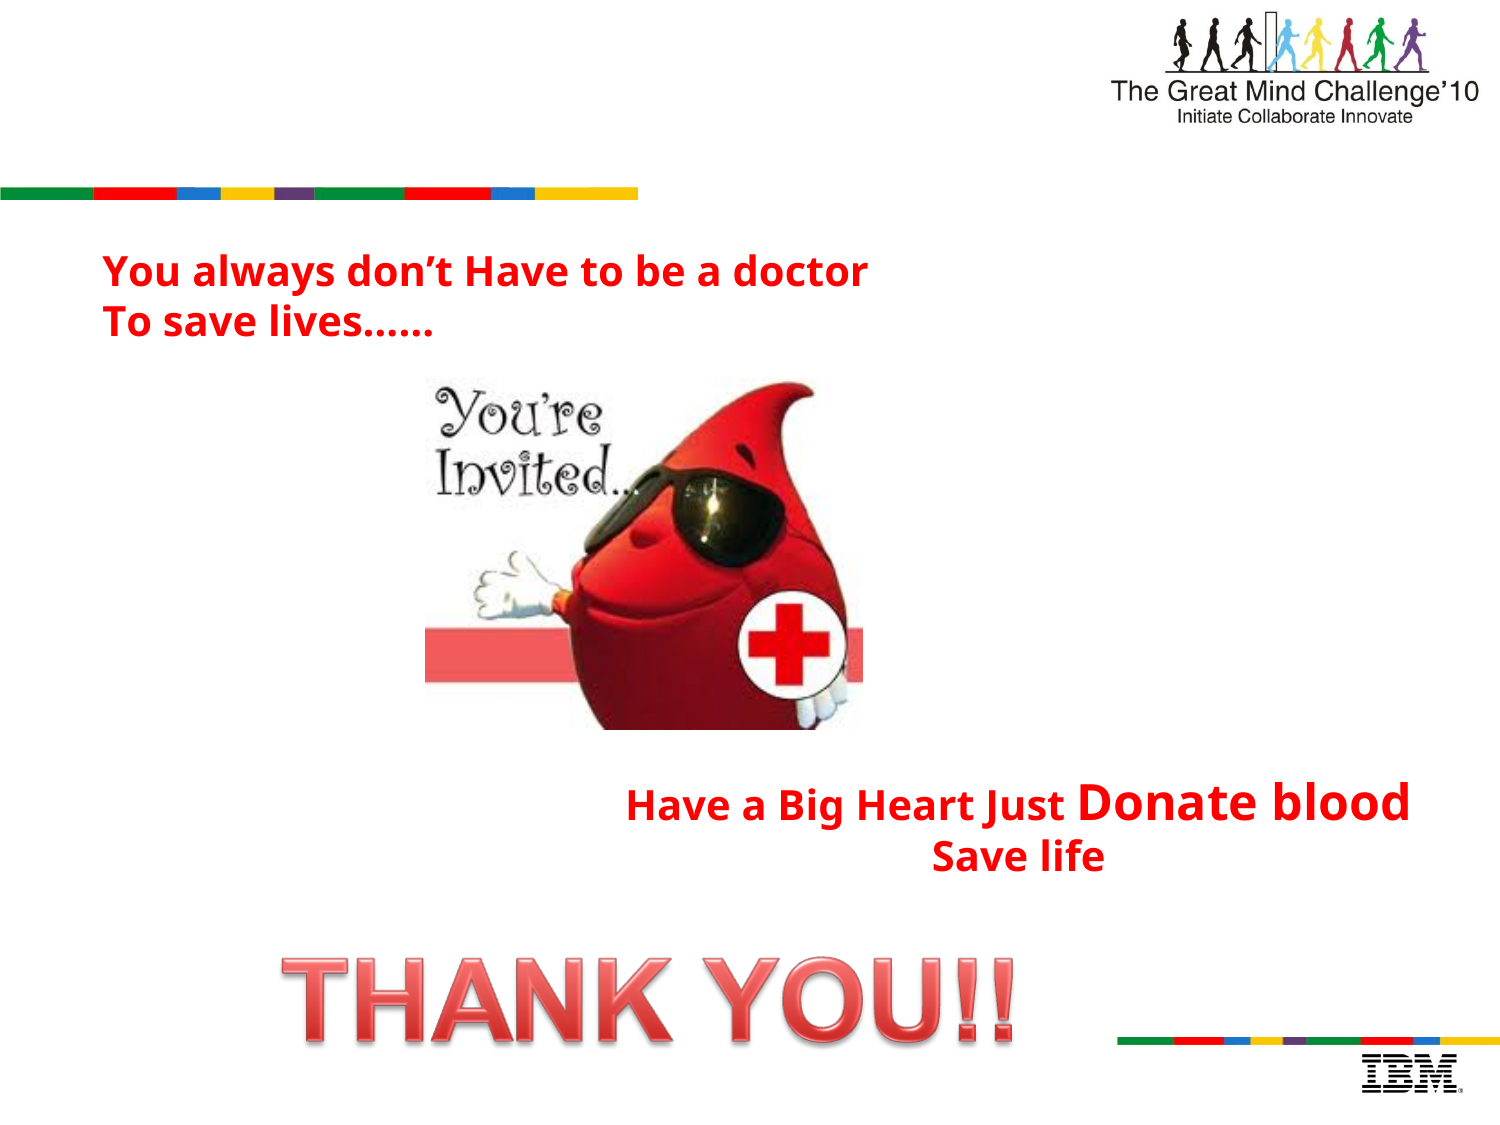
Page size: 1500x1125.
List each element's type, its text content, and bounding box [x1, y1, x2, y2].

picture [0, 187, 638, 200]
picture [1087, 0, 1500, 150]
text_box Have a Big Heart Just Donate blood Save life [537, 762, 1500, 888]
picture [425, 403, 863, 730]
picture [1362, 1054, 1463, 1093]
picture [203, 891, 1098, 1082]
picture [1117, 1037, 1500, 1045]
text_box You always don’t Have to be a doctor To save lives…… [87, 237, 988, 403]
